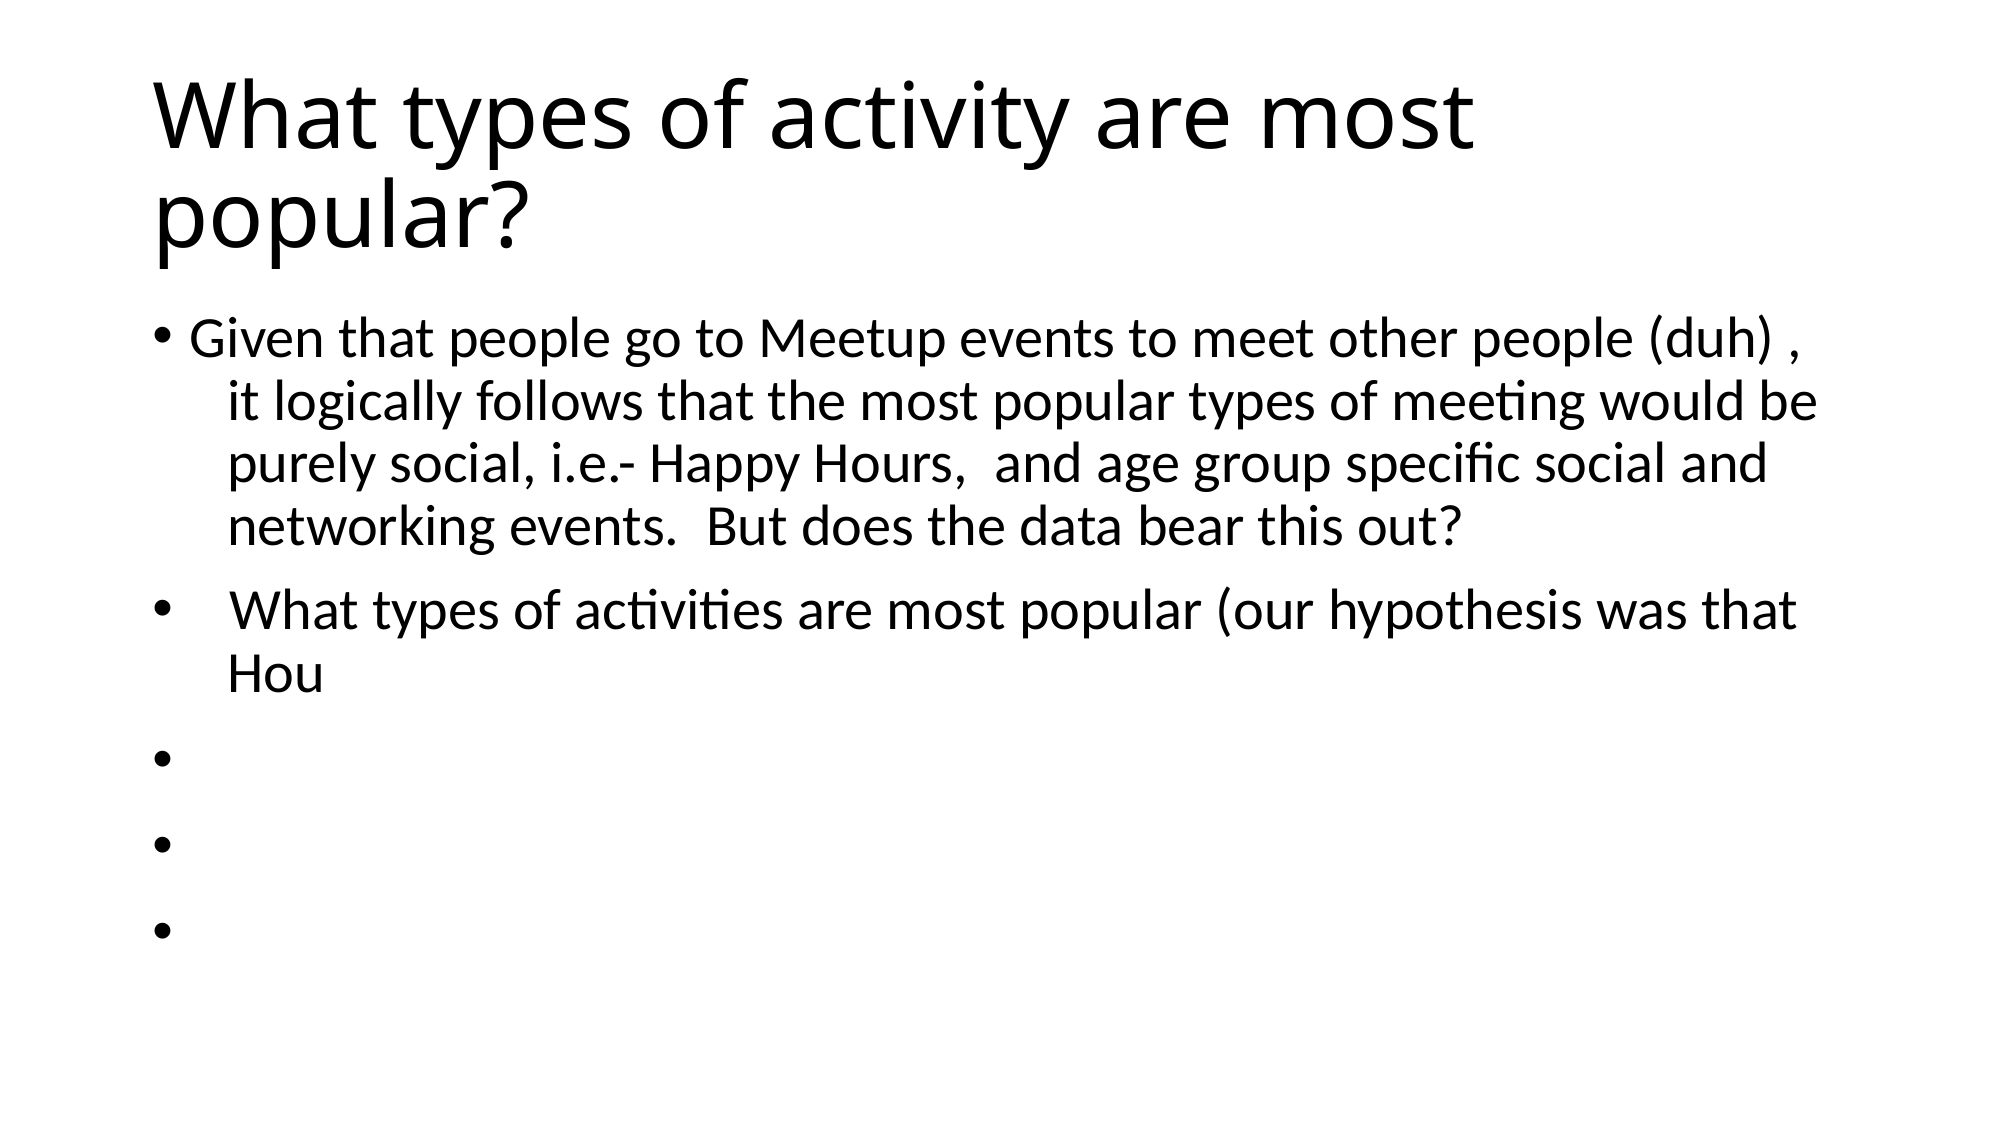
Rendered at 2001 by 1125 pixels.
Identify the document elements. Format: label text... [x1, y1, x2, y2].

title What types of activity are most popular? [137, 59, 1863, 278]
list Given that people go to Meetup events to meet other people (duh) , it logically follows that the most popular types of meeting would be purely social, i.e.- Happy Hours, and age group specific social and networking events. But does the data bear this out? What types of activities are most popular (our hypothesis was that Hou [137, 299, 1863, 1014]
